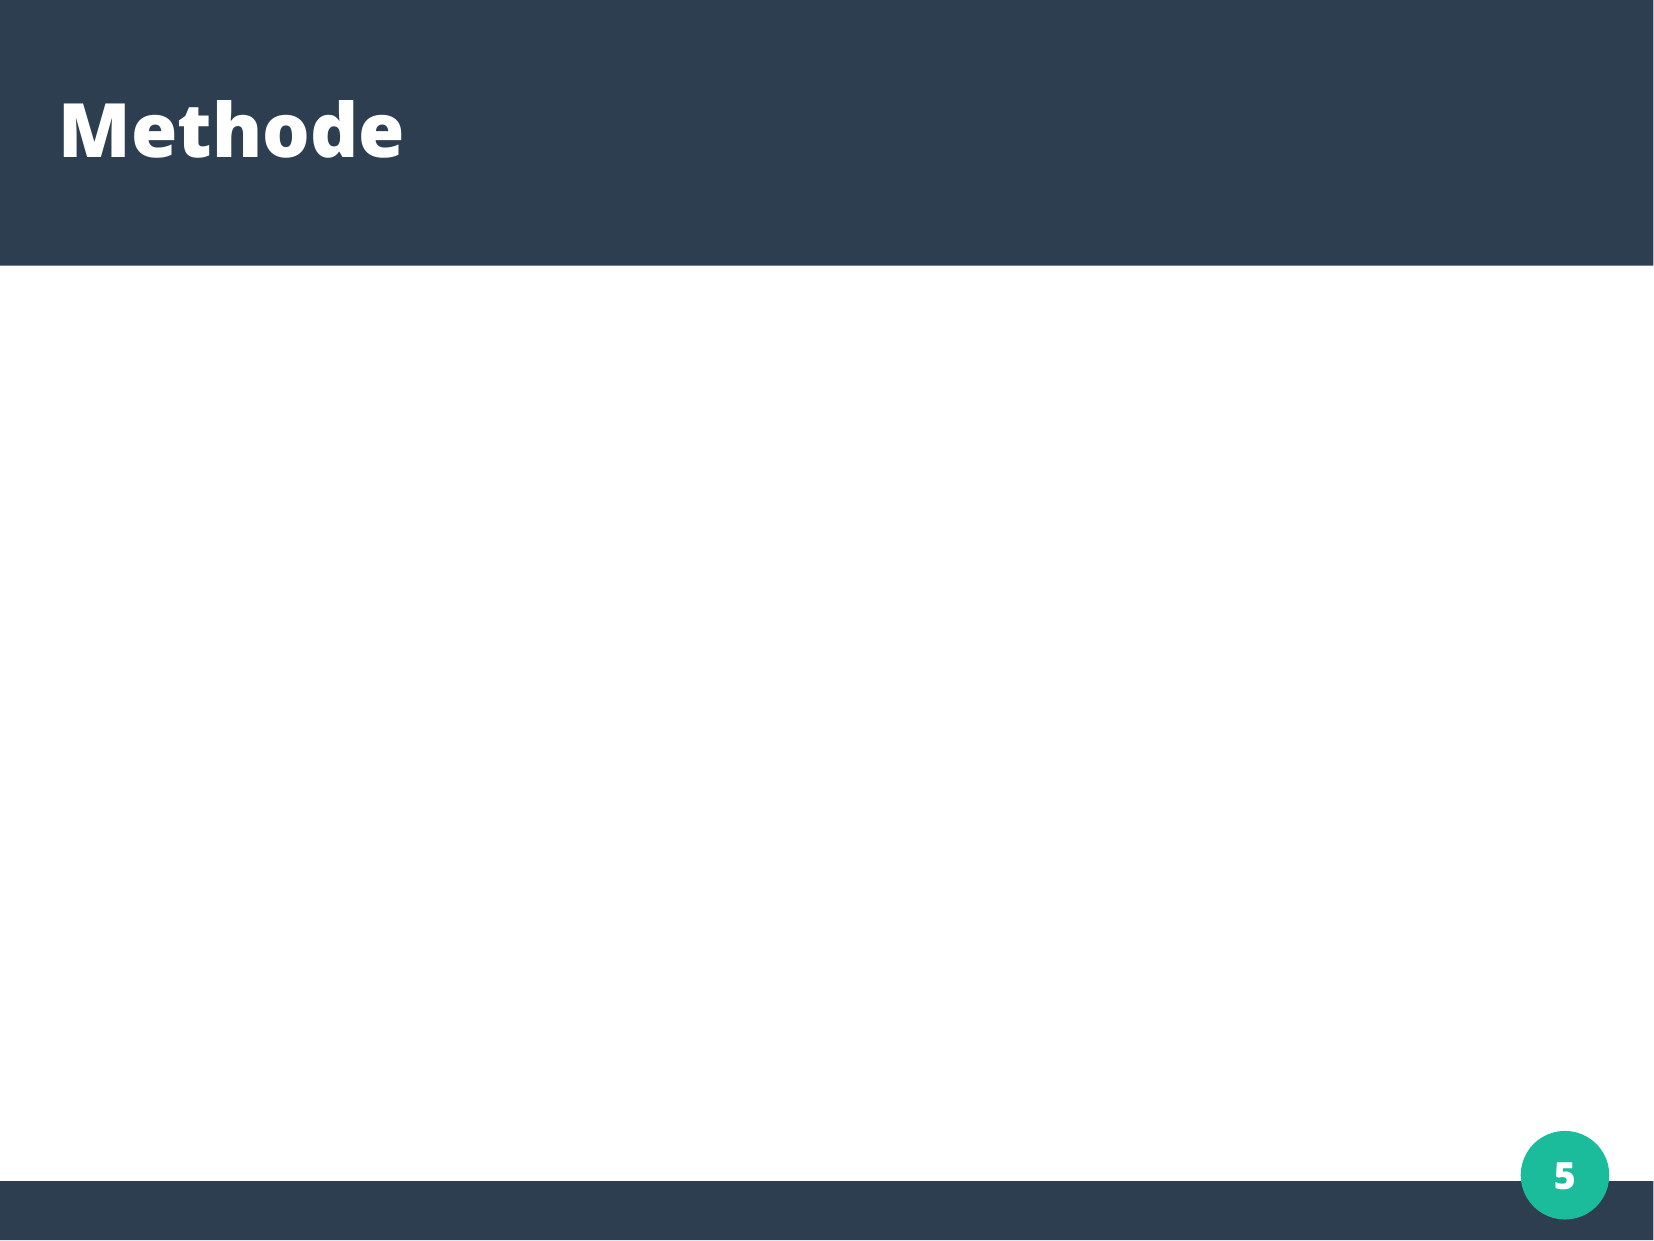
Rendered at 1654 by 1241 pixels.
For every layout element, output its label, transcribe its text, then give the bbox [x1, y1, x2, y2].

title Methode [59, 49, 1595, 207]
